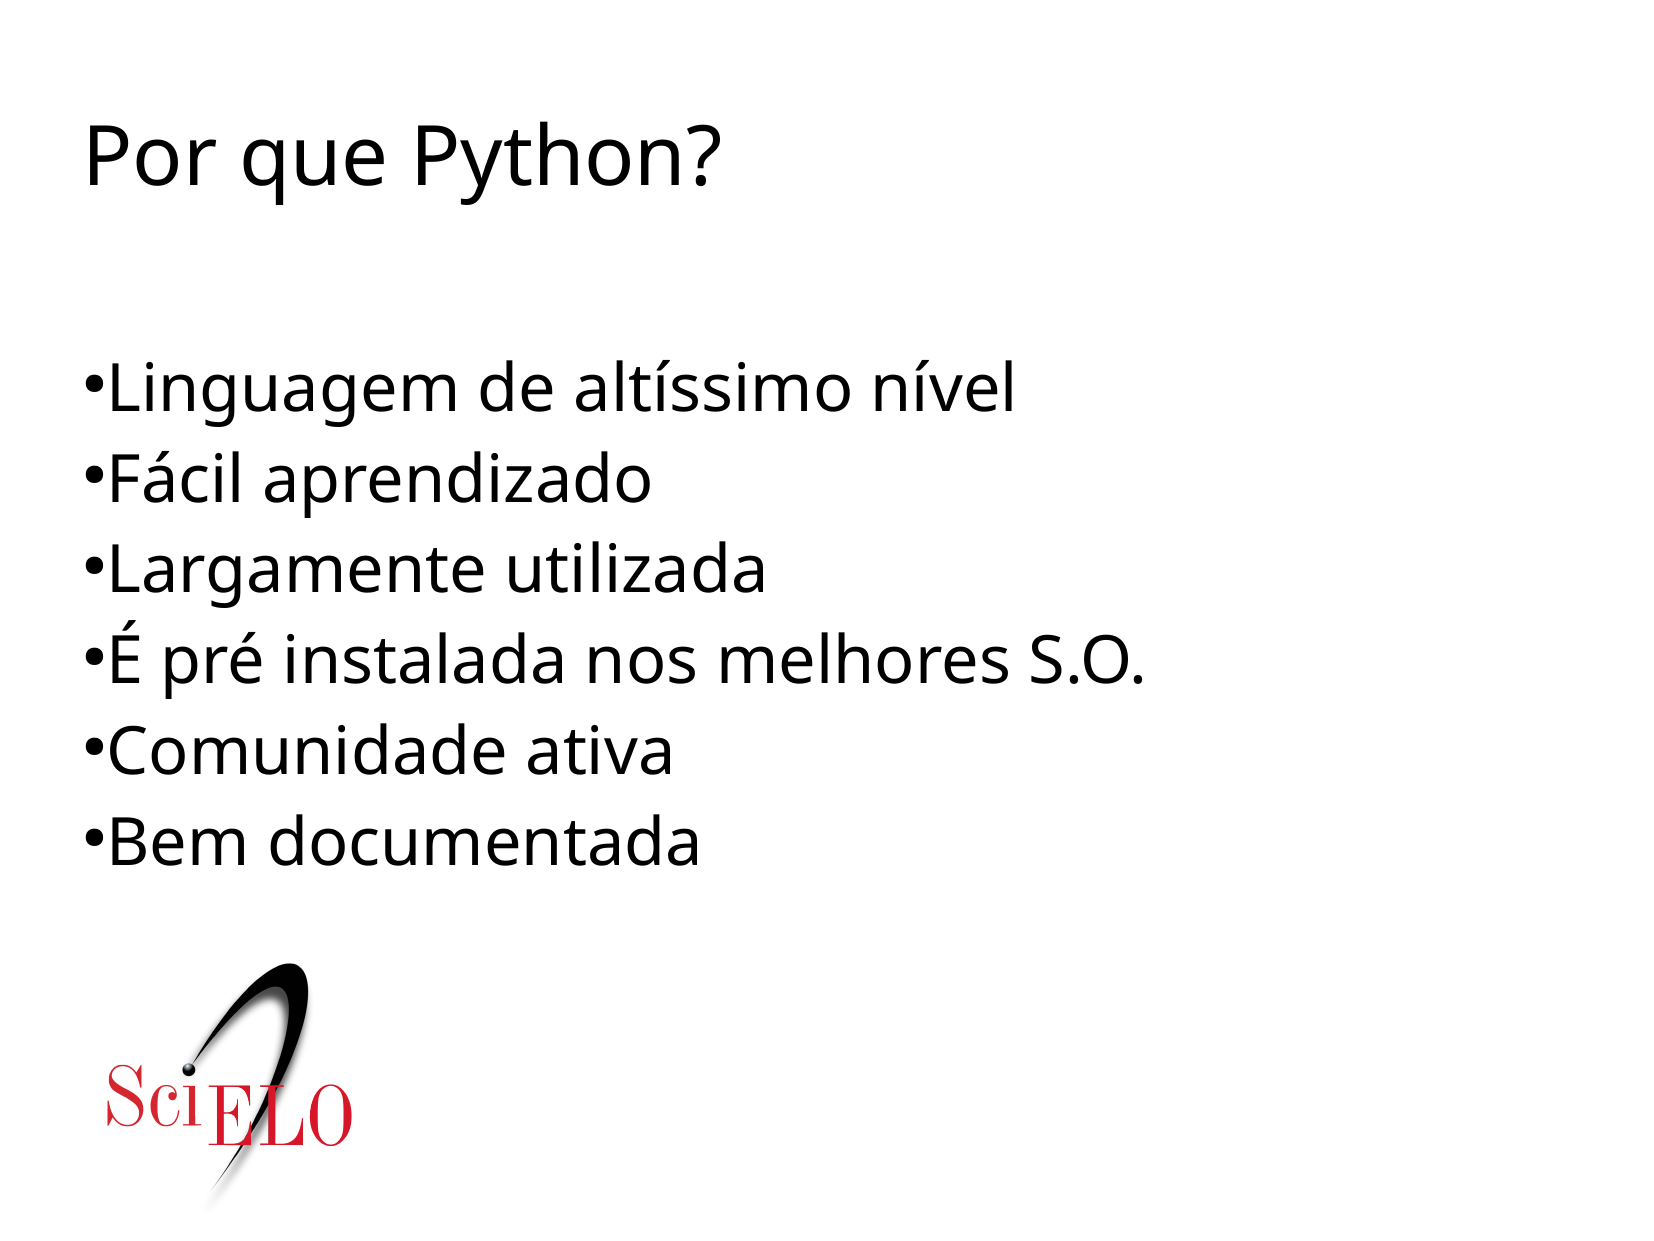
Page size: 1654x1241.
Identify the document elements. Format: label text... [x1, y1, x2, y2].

title Por que Python? [82, 49, 1571, 257]
subtitle Linguagem de altíssimo nível Fácil aprendizado Largamente utilizada É pré instalada nos melhores S.O. Comunidade ativa Bem documentada [82, 290, 1538, 1010]
picture [81, 944, 367, 1231]
